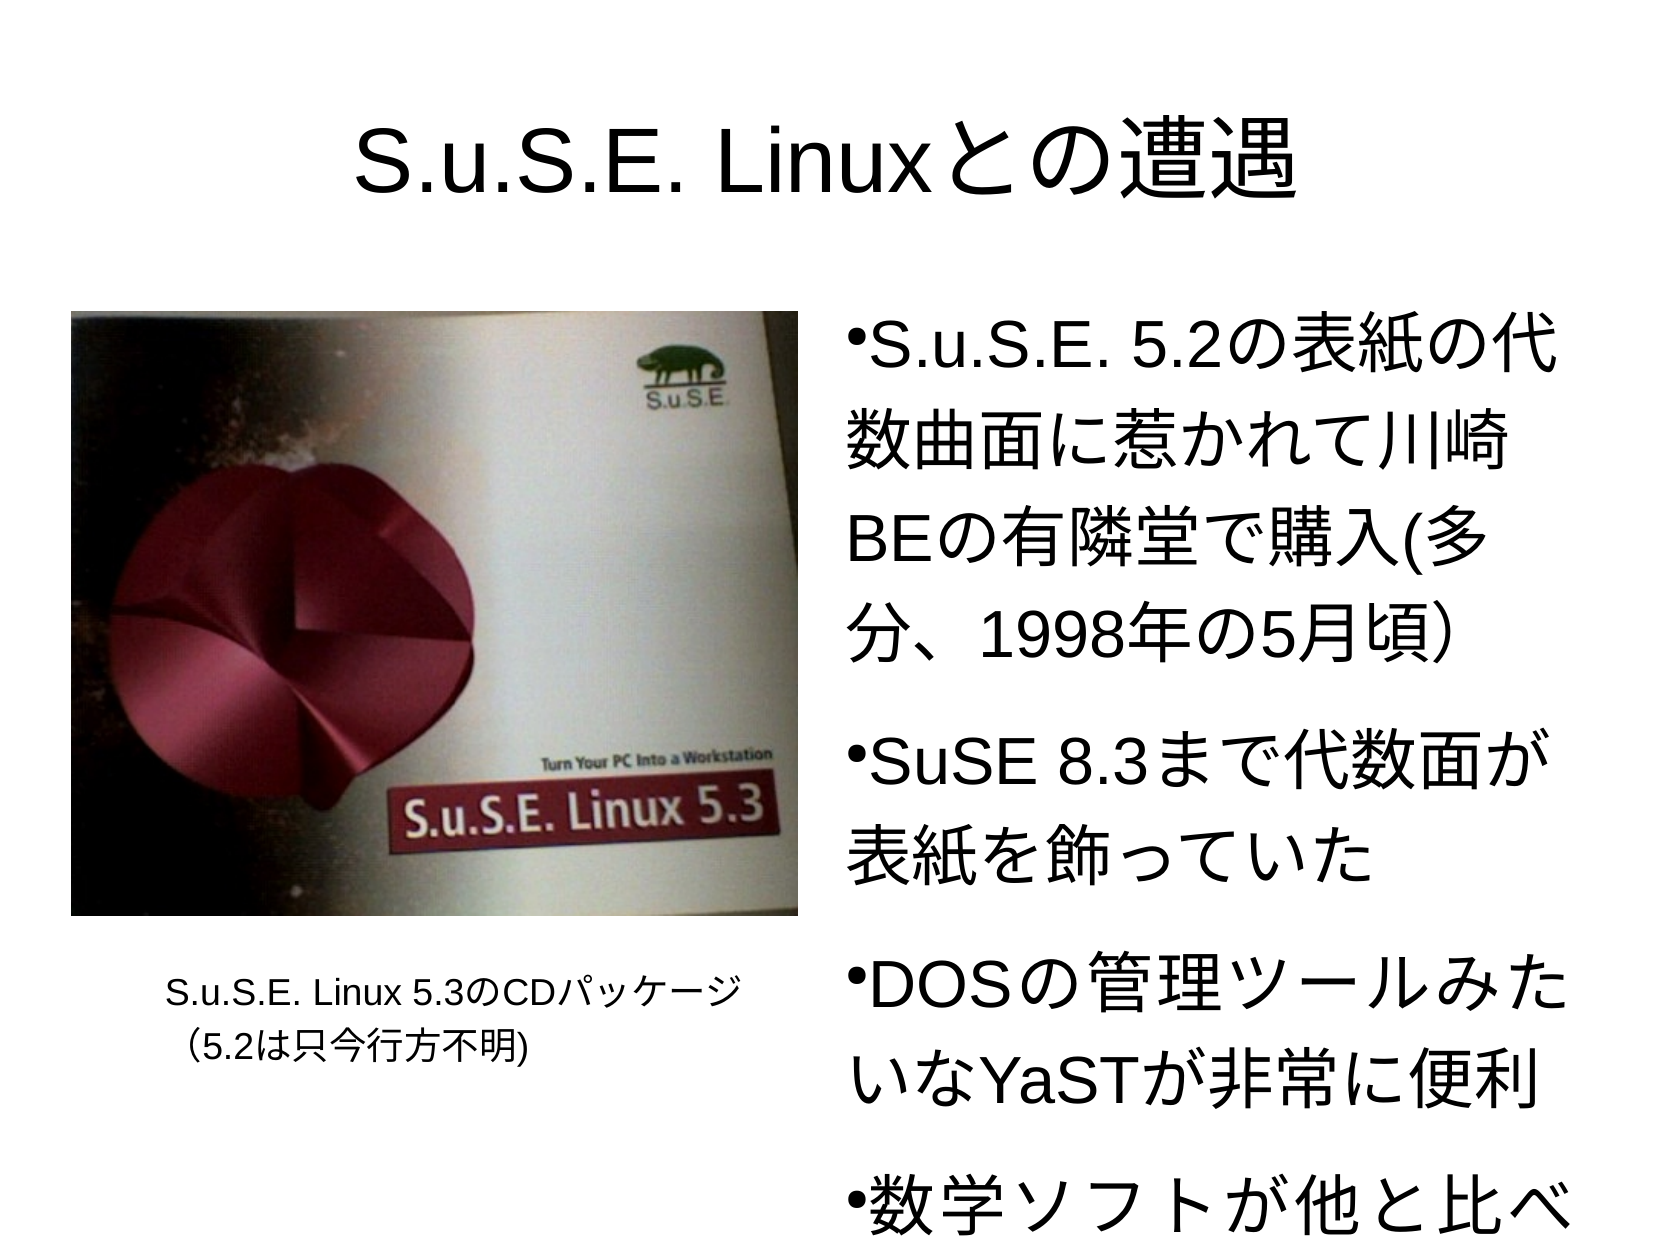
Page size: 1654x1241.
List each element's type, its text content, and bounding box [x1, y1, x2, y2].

title S.u.S.E. Linuxとの遭遇 [82, 49, 1571, 257]
text_box S.u.S.E. Linux 5.3のCDパッケージ （5.2は只今行方不明) [150, 954, 738, 1051]
picture [71, 311, 798, 916]
list S.u.S.E. 5.2の表紙の代数曲面に惹かれて川崎BEの有隣堂で購入(多分、1998年の5月頃） SuSE 8.3まで代数面が表紙を飾っていた DOSの管理ツールみたいなYaSTが非常に便利 数学ソフトが他と比べて体系化され、かつ、充実していた [845, 290, 1572, 1169]
